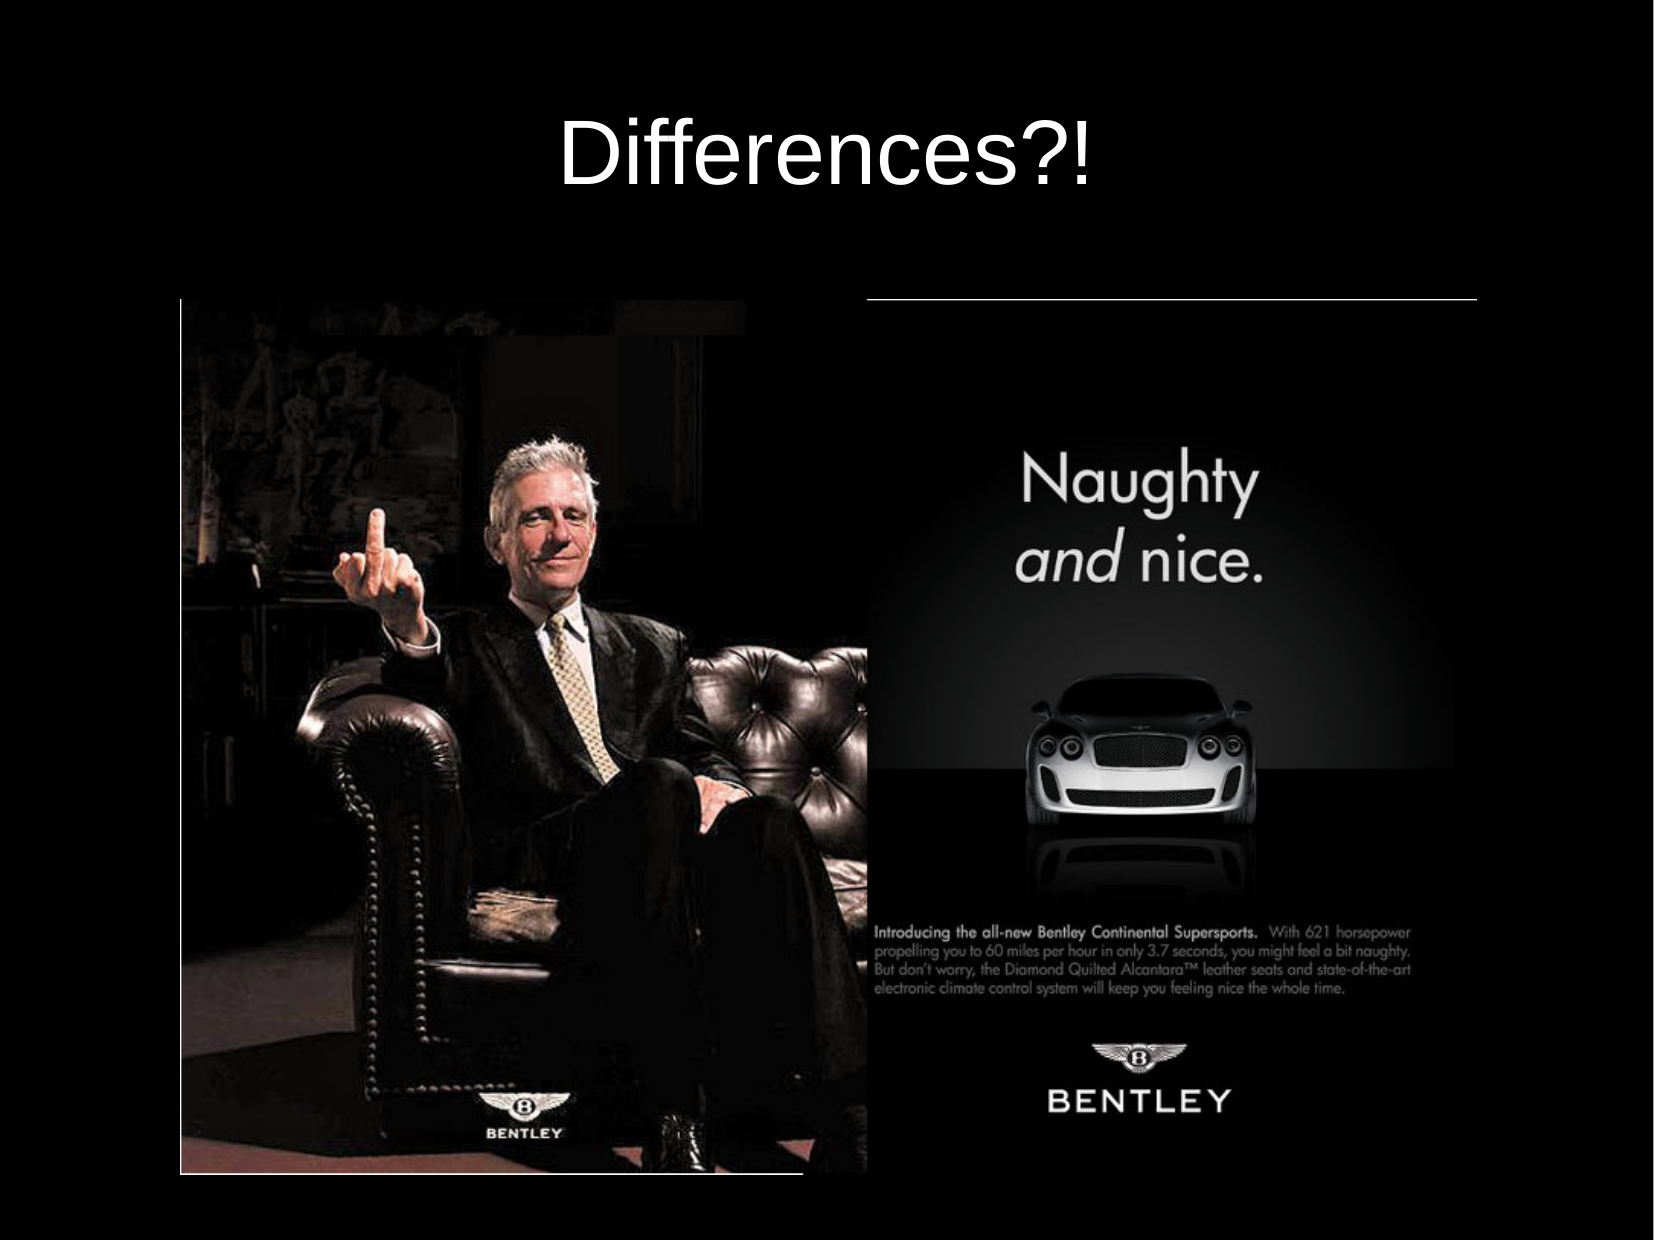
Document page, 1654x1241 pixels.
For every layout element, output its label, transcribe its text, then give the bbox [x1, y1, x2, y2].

picture [180, 299, 1477, 1175]
title Differences?! [82, 49, 1571, 257]
